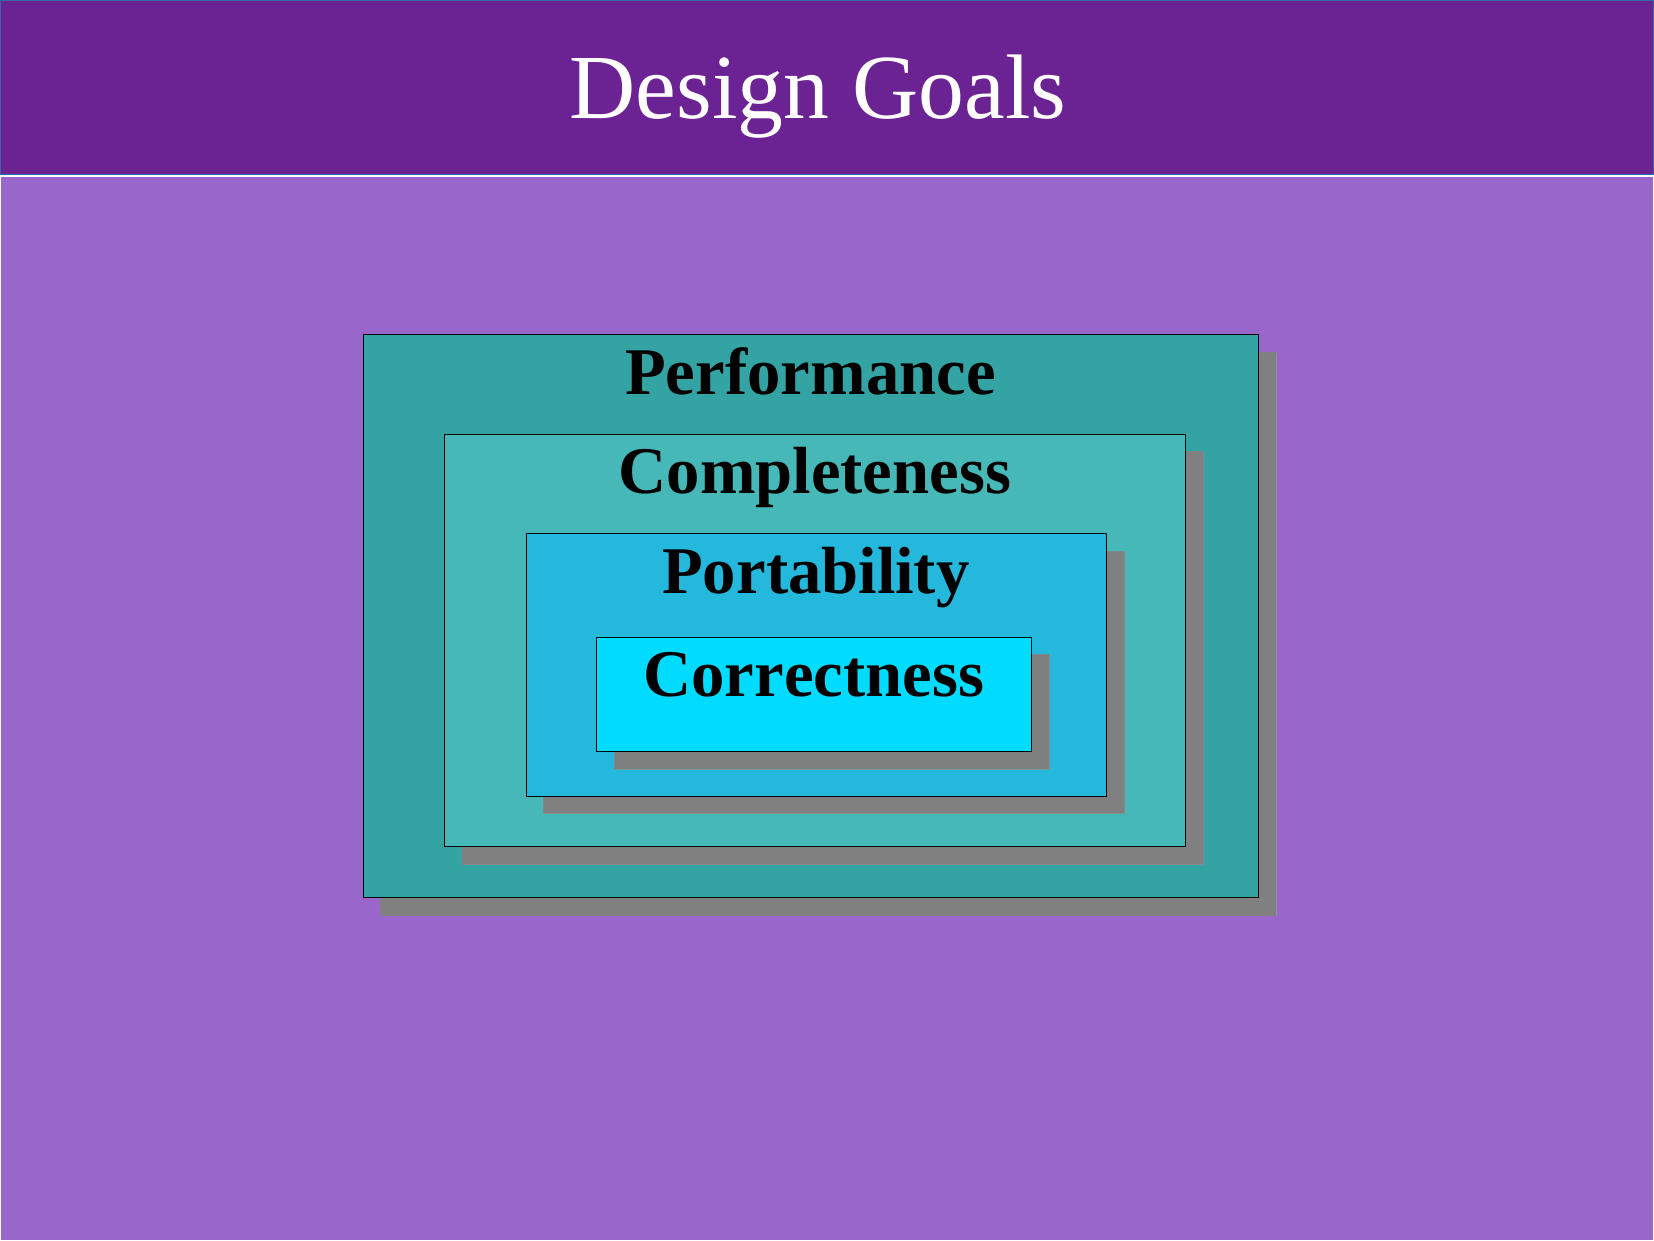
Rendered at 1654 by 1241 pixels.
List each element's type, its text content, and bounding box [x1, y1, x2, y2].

text_box Completeness [444, 434, 1186, 847]
text_box Correctness [596, 637, 1032, 752]
text_box Portability [526, 533, 1107, 797]
title Design Goals [112, 0, 1525, 175]
text_box Performance [363, 334, 1259, 898]
